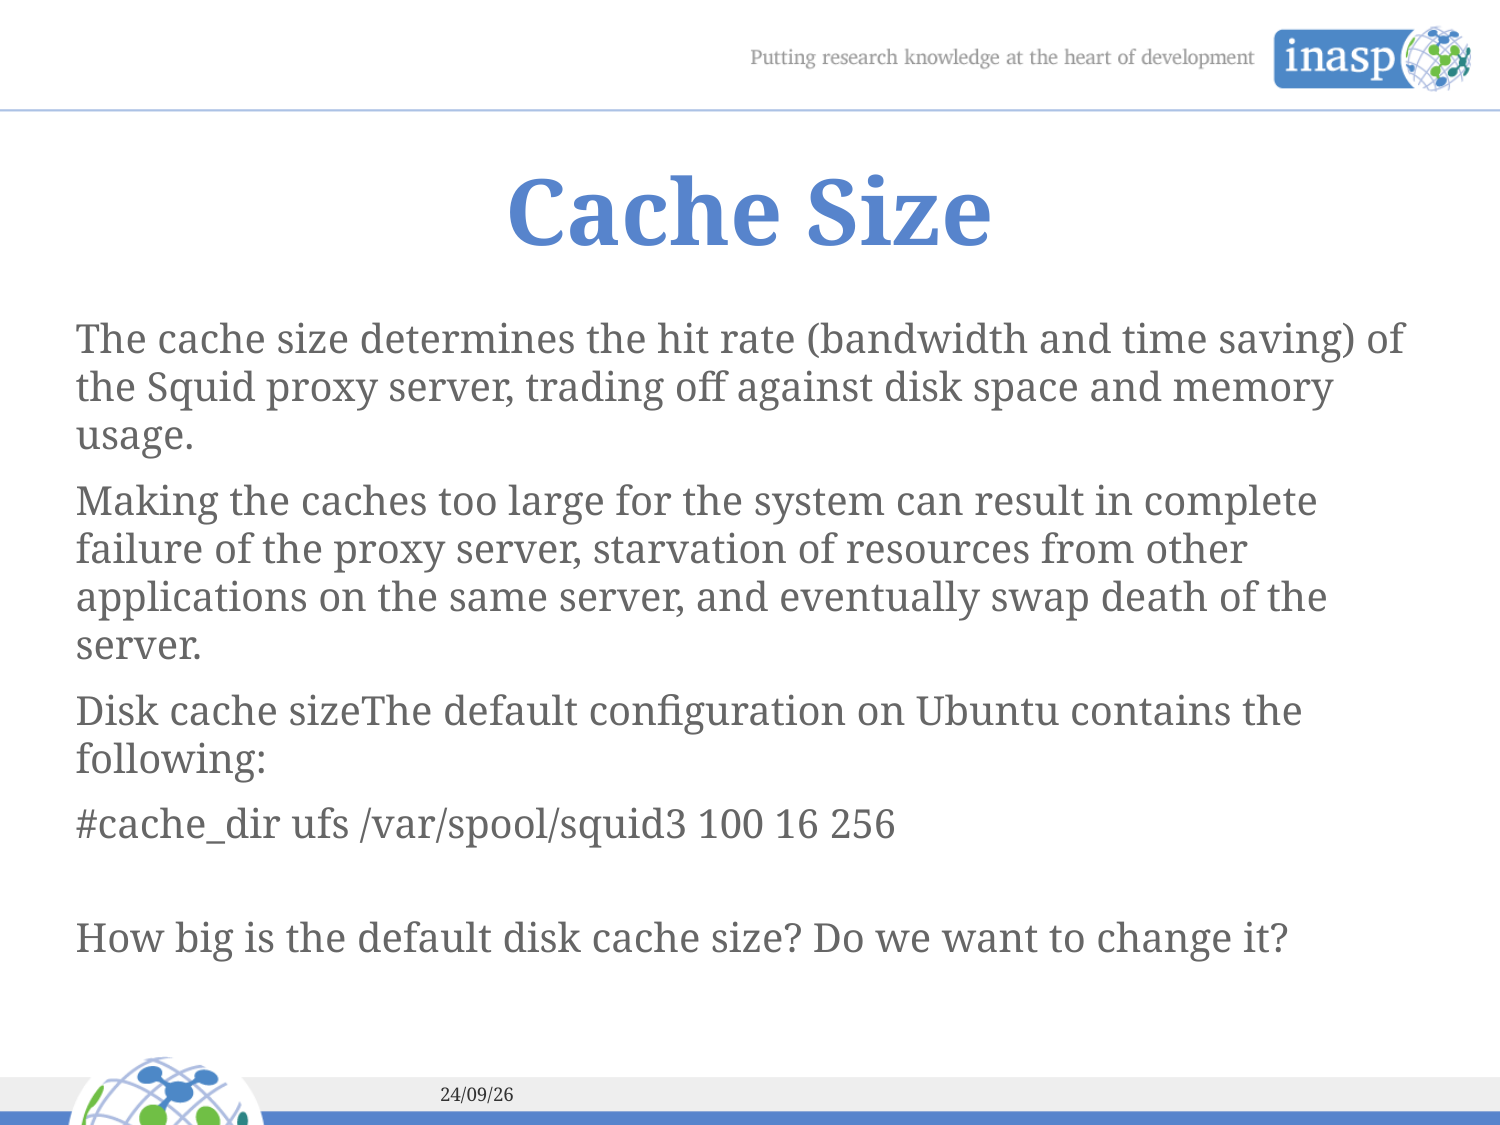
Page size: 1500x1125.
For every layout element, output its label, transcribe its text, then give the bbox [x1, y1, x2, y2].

picture [0, 0, 1500, 1125]
title Cache Size [75, 129, 1426, 313]
list The cache size determines the hit rate (bandwidth and time saving) of the Squid proxy server, trading off against disk space and memory usage. Making the caches too large for the system can result in complete failure of the proxy server, starvation of resources from other applications on the same server, and eventually swap death of the server. Disk cache sizeThe default configuration on Ubuntu contains the following: #cache_dir ufs /var/spool/squid3 100 16 256 How big is the default disk cache size? Do we want to change it? [75, 313, 1426, 967]
